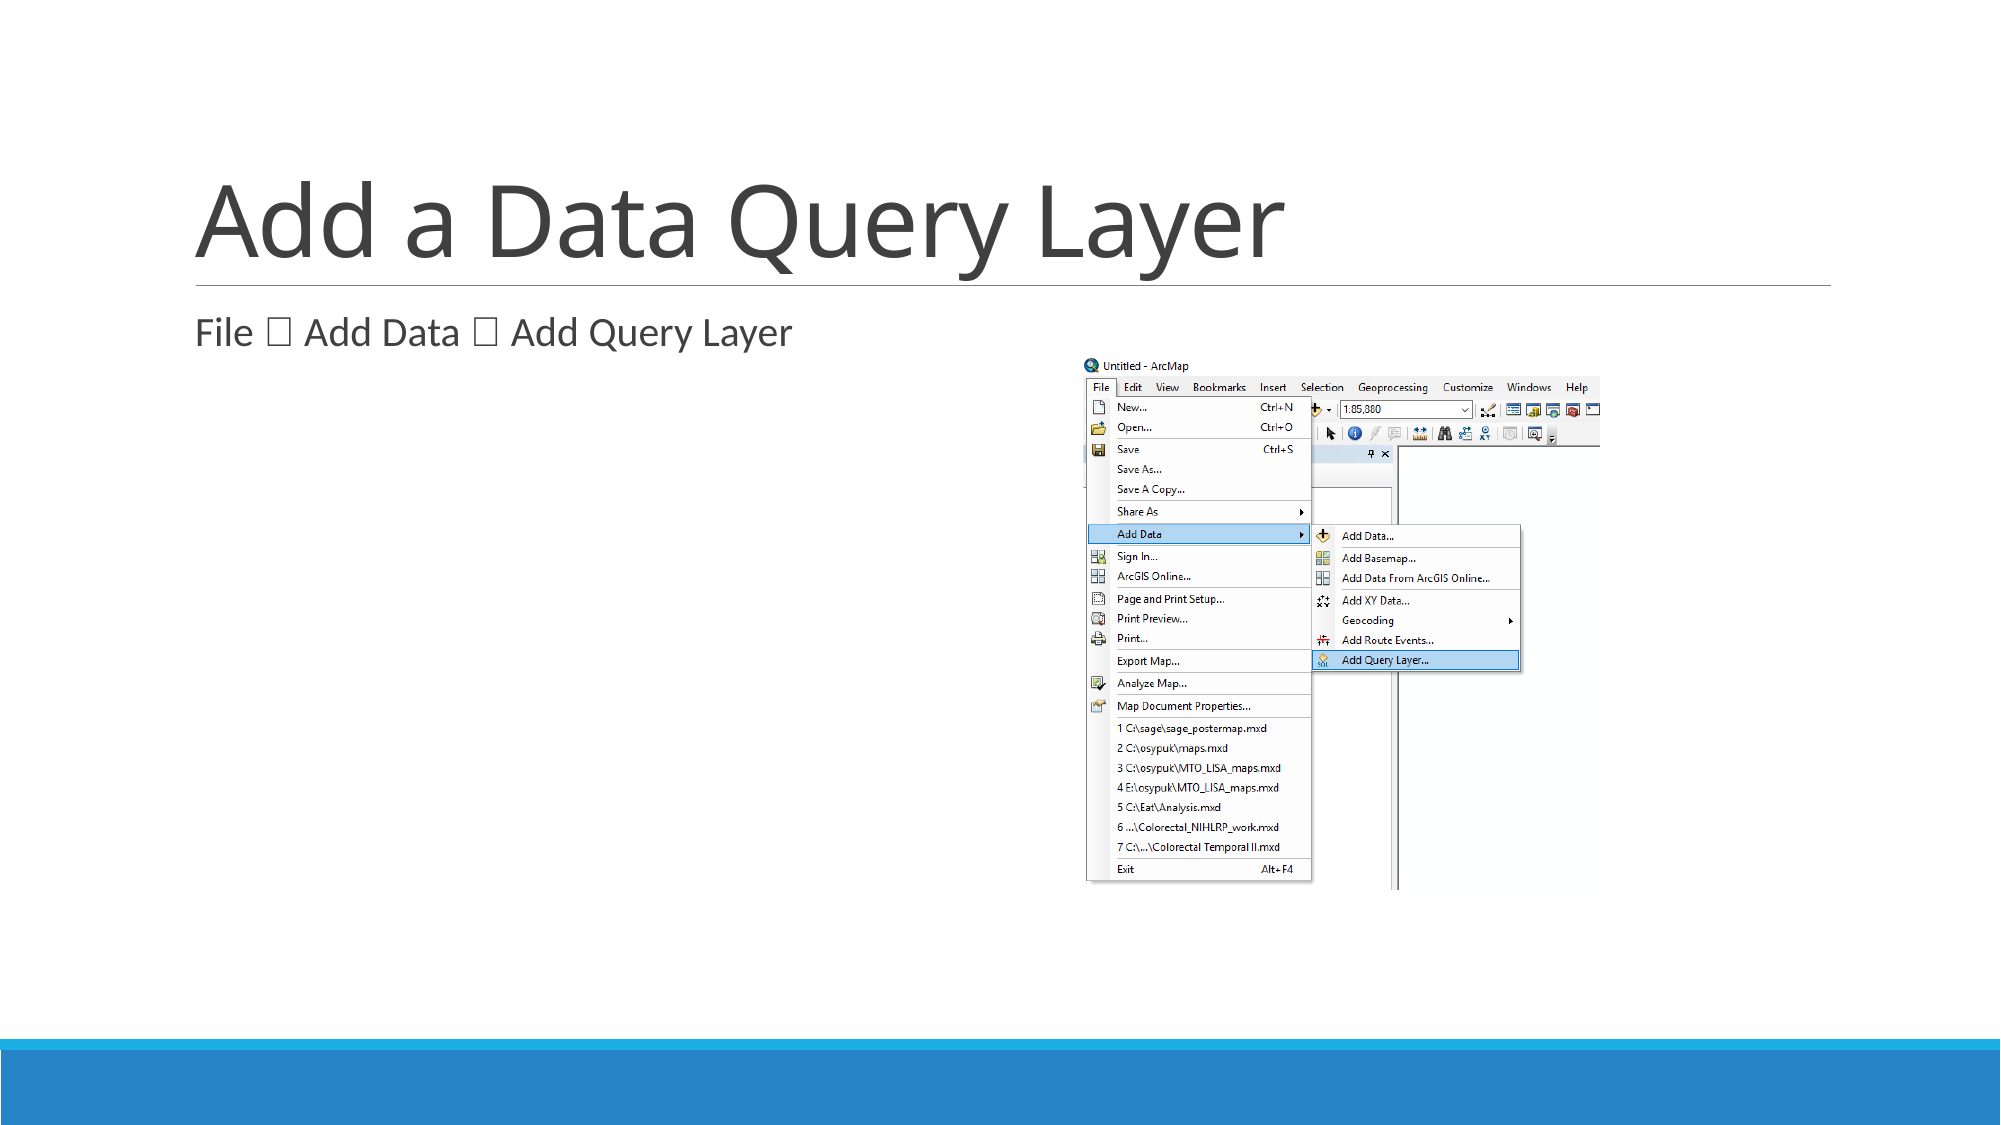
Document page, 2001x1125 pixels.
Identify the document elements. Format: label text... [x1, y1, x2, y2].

list File  Add Data  Add Query Layer [180, 302, 991, 963]
picture [1083, 355, 1600, 890]
title Add a Data Query Layer [180, 47, 1831, 286]
